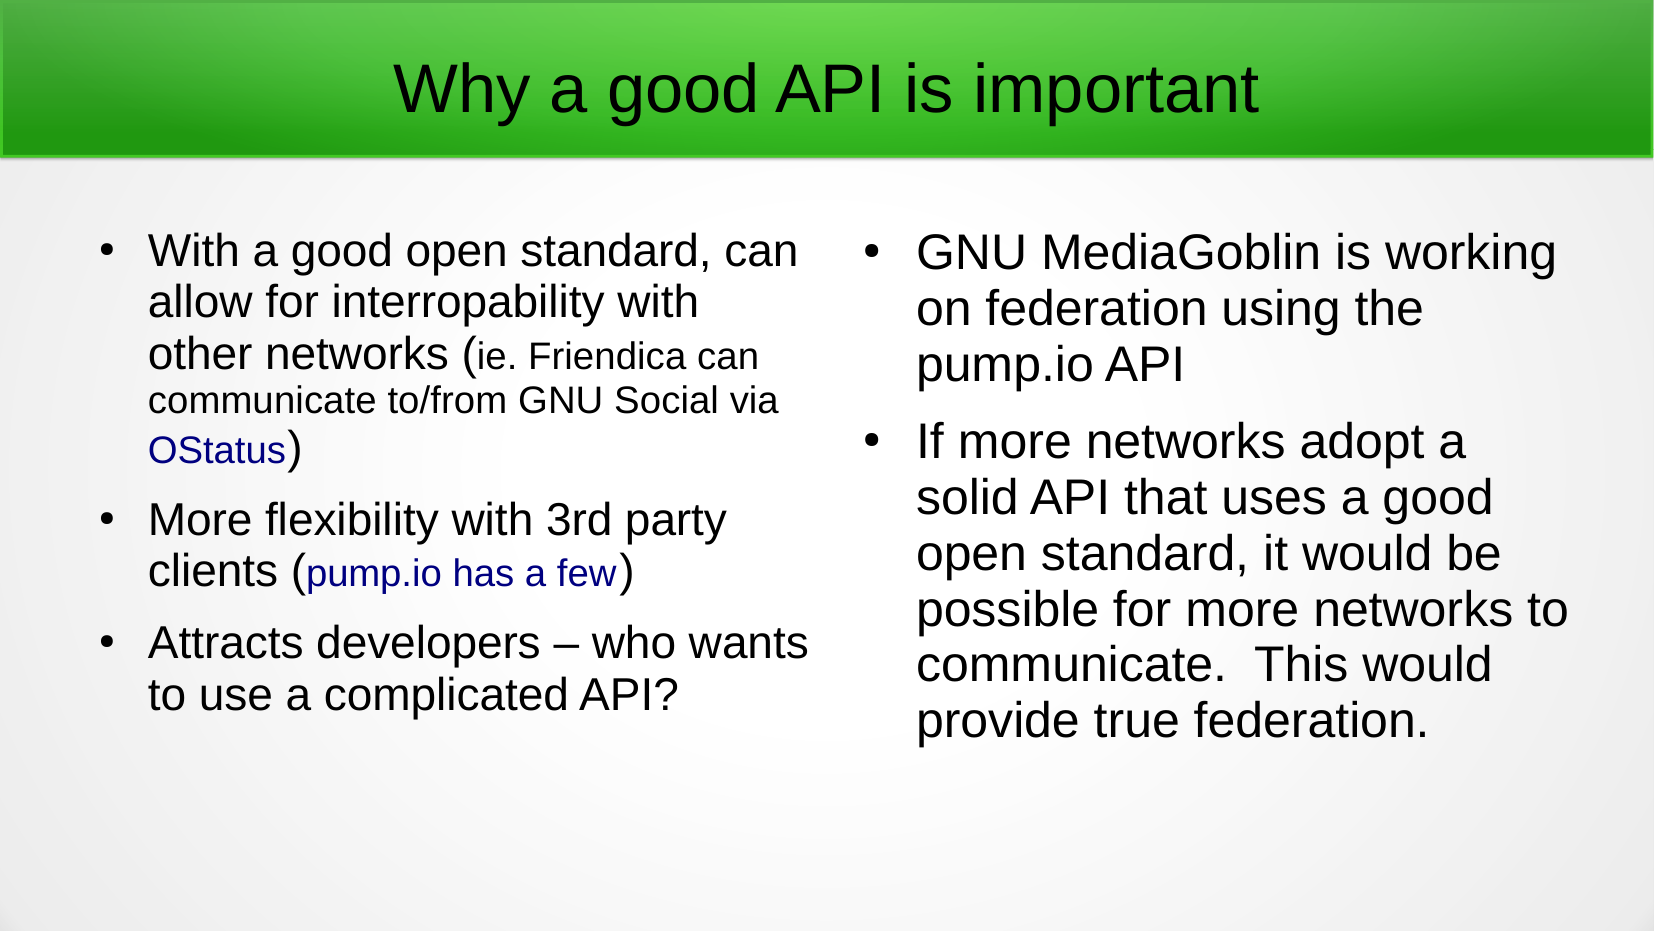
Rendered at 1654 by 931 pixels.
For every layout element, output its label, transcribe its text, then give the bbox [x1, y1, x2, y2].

list GNU MediaGoblin is working on federation using the pump.io API If more networks adopt a solid API that uses a good open standard, it would be possible for more networks to communicate. This would provide true federation. [845, 224, 1572, 764]
list With a good open standard, can allow for interropability with other networks (ie. Friendica can communicate to/from GNU Social via OStatus) More flexibility with 3rd party clients (pump.io has a few) Attracts developers – who wants to use a complicated API? [82, 224, 809, 764]
title Why a good API is important [82, 35, 1571, 142]
